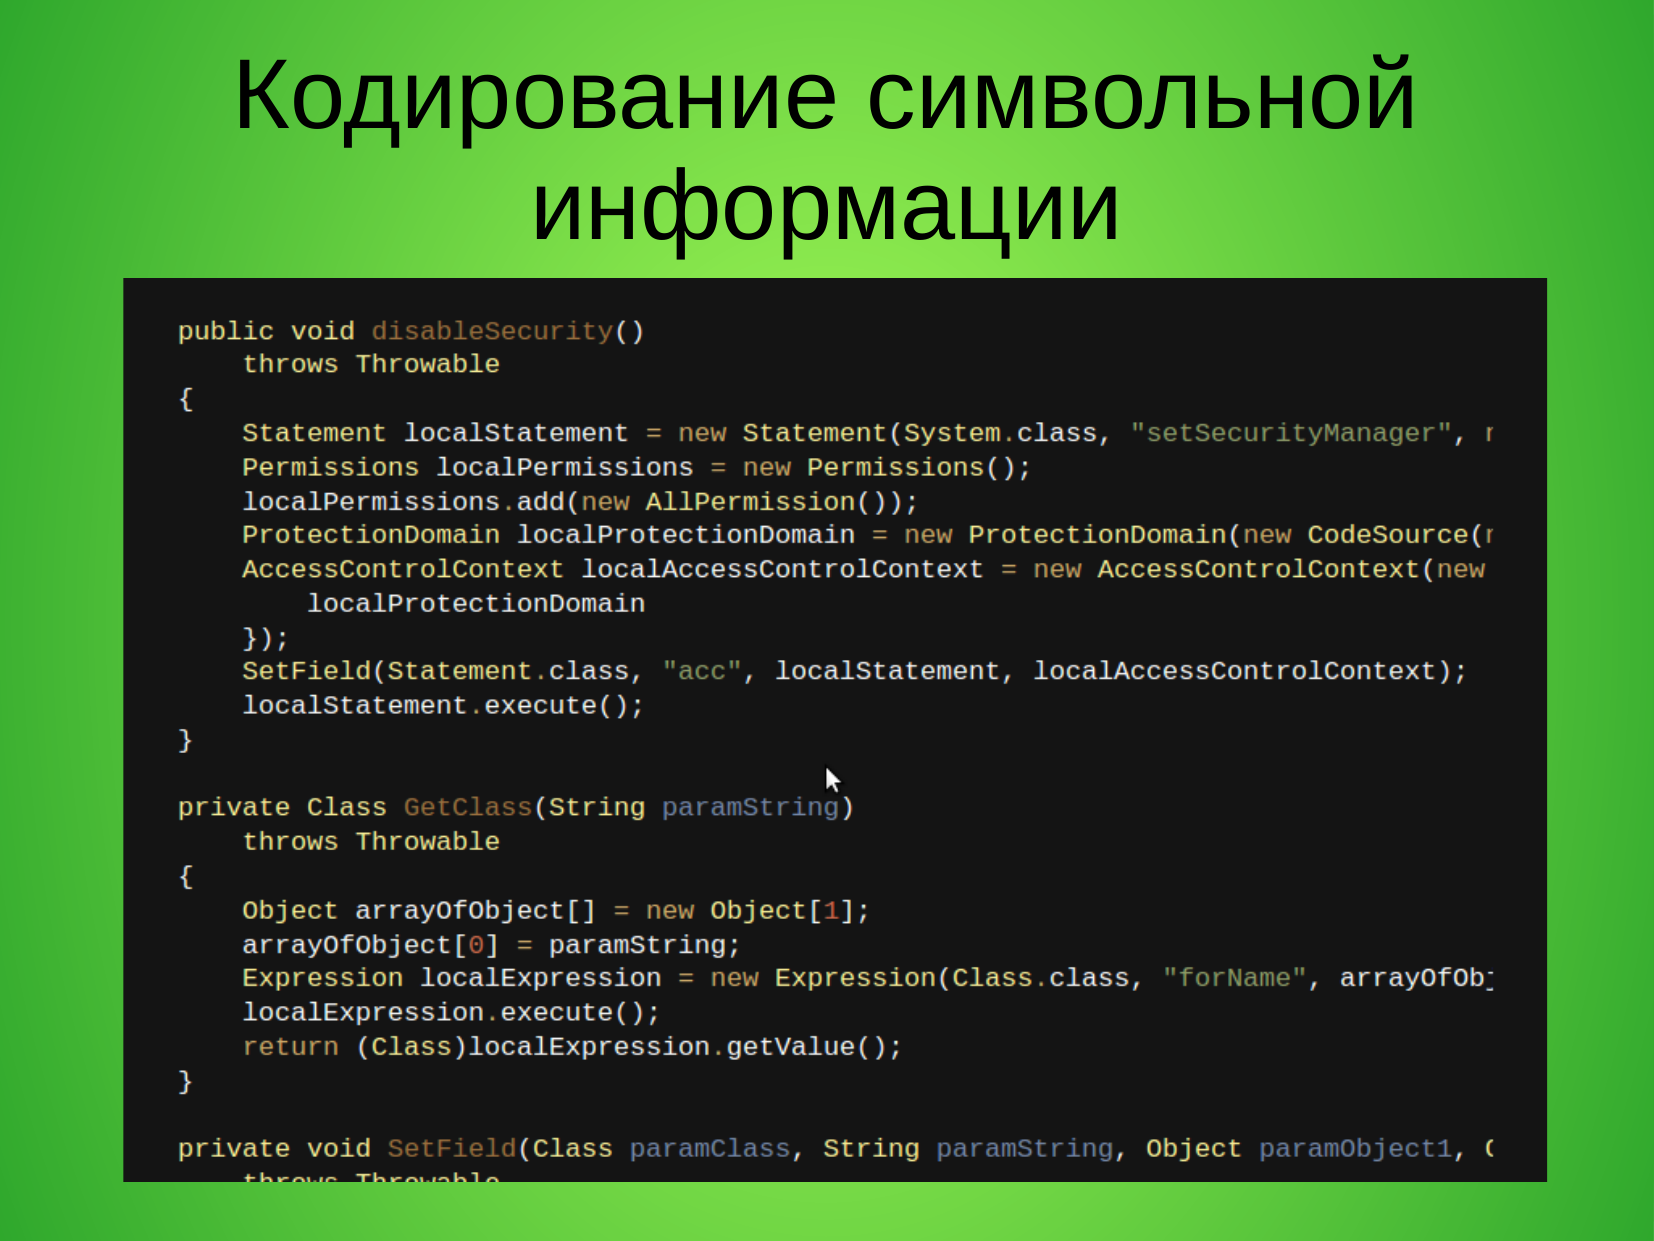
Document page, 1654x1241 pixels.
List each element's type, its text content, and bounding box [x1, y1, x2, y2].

title Кодирование символьной информации [82, 34, 1571, 265]
picture [123, 278, 1548, 1182]
